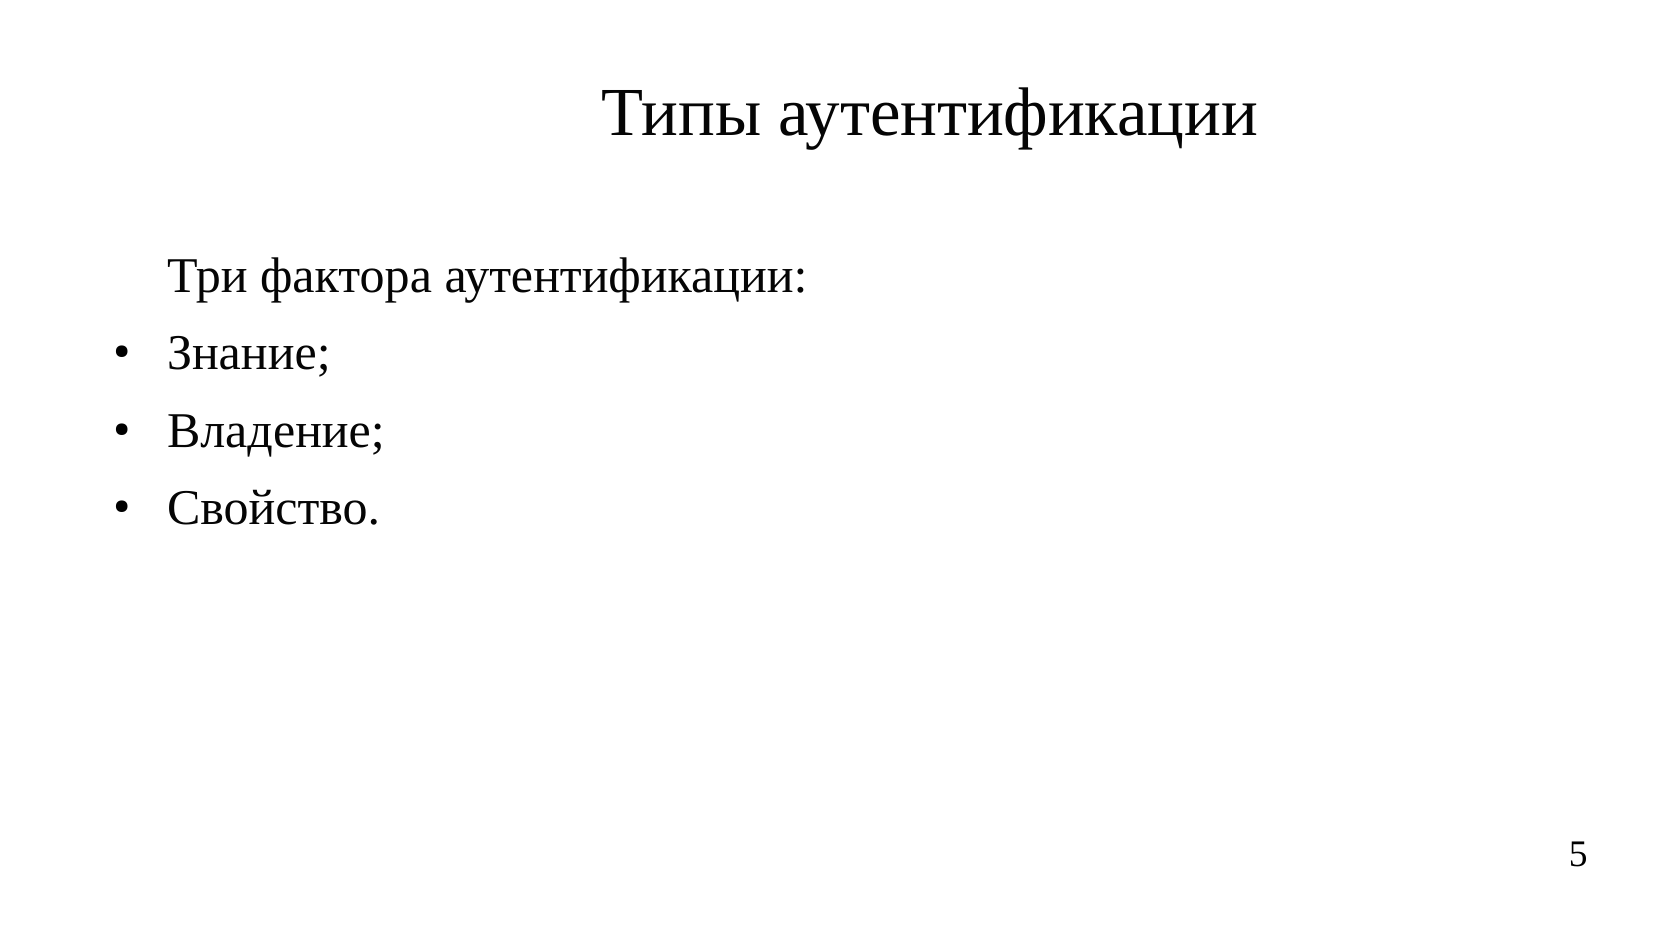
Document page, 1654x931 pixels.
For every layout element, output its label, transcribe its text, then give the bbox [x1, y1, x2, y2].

list Три фактора аутентификации: Знание; Владение; Свойство. [96, 248, 1426, 788]
text_box 5 [975, 825, 1603, 881]
title Типы аутентификации [265, 35, 1595, 189]
